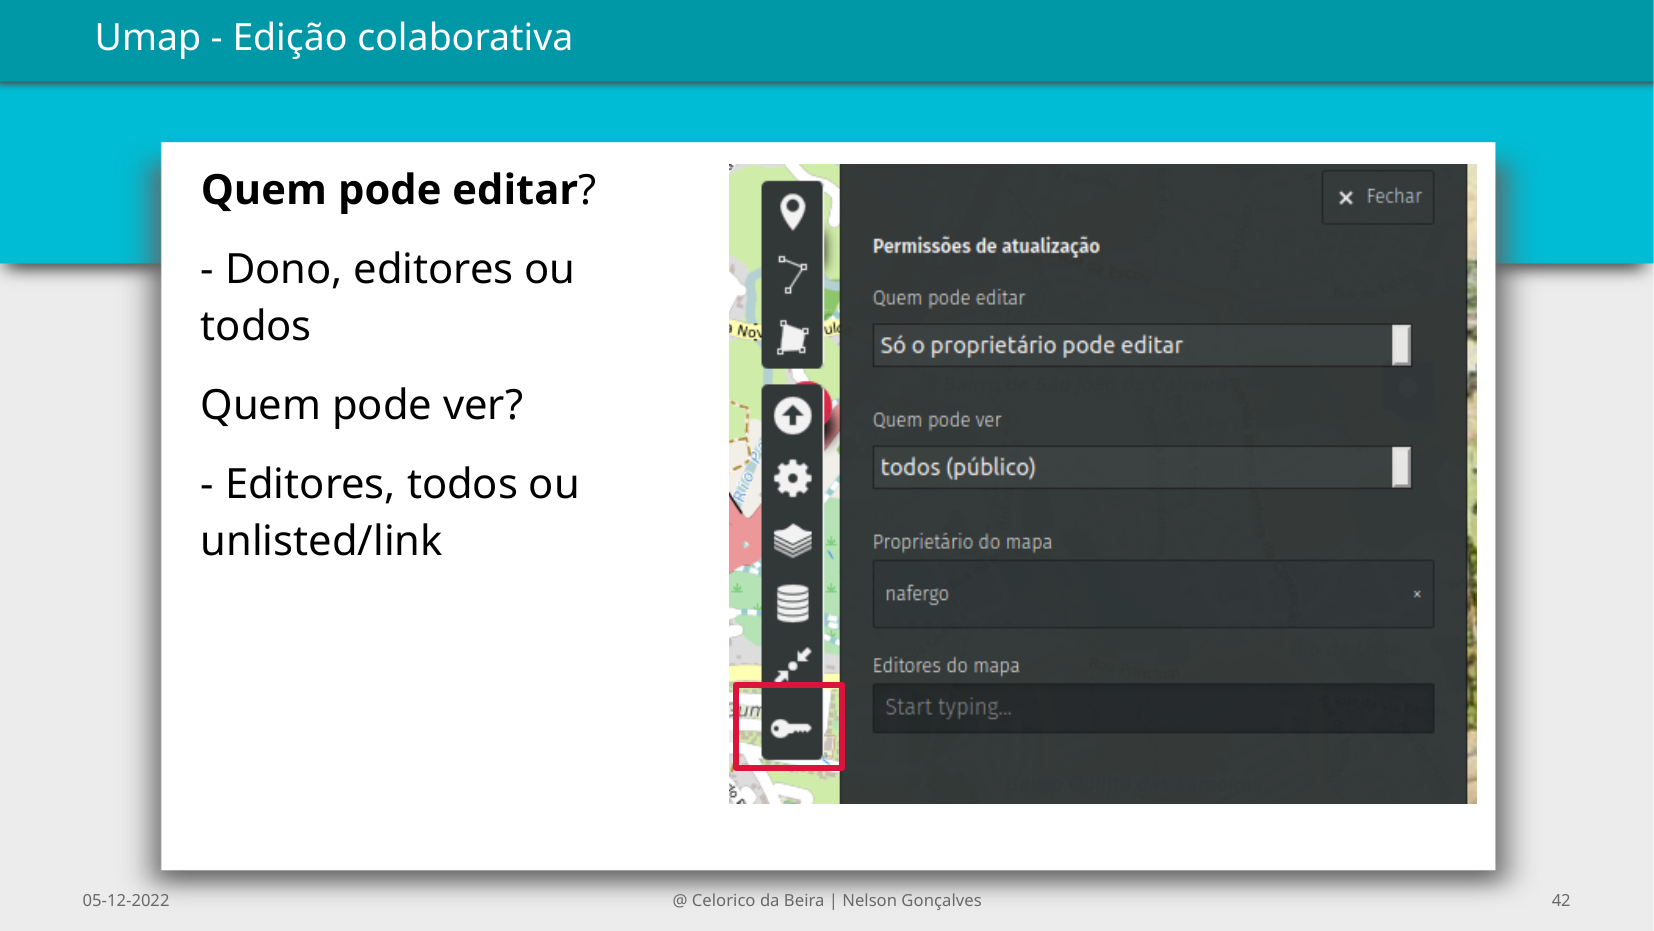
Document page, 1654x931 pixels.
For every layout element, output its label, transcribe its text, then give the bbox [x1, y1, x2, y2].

picture [0, 0, 1654, 931]
list Quem pode editar? - Dono, editores ou todos Quem pode ver? - Editores, todos ou unlisted/link [200, 159, 686, 842]
title Umap - Edição colaborativa [94, 10, 1583, 63]
